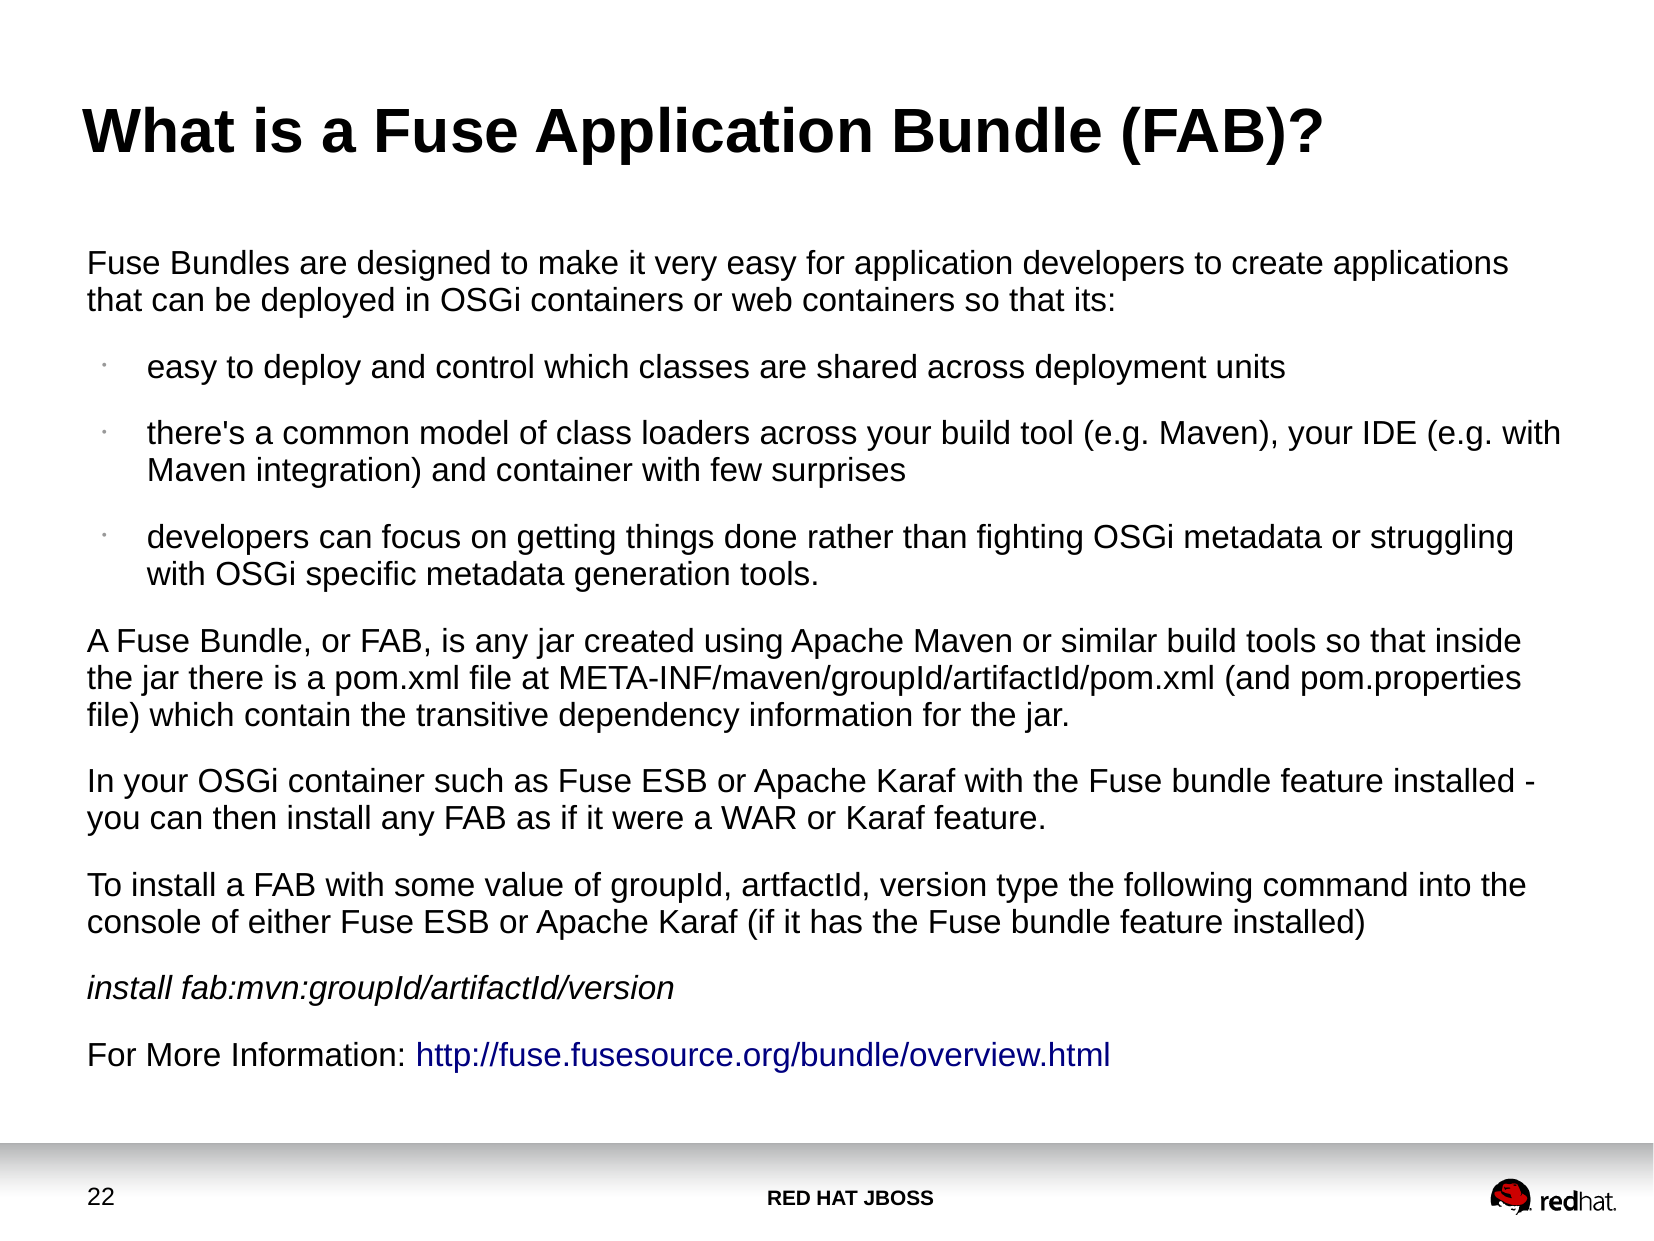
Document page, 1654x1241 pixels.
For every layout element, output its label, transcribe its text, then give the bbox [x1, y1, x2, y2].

title What is a Fuse Application Bundle (FAB)? [82, 37, 1571, 226]
list Fuse Bundles are designed to make it very easy for application developers to create applications that can be deployed in OSGi containers or web containers so that its: easy to deploy and control which classes are shared across deployment units there's a common model of class loaders across your build tool (e.g. Maven), your IDE (e.g. with Maven integration) and container with few surprises developers can focus on getting things done rather than fighting OSGi metadata or struggling with OSGi specific metadata generation tools. A Fuse Bundle, or FAB, is any jar created using Apache Maven or similar build tools so that inside the jar there is a pom.xml file at META-INF/maven/groupId/artifactId/pom.xml (and pom.properties file) which contain the transitive dependency information for the jar. In your OSGi container such as Fuse ESB or Apache Karaf with the Fuse bundle feature installed - you can then install any FAB as if it were a WAR or Karaf feature. To install a FAB with some value of groupId, artfactId, version type the following command into the console of either Fuse ESB or Apache Karaf (if it has the Fuse bundle feature installed) install fab:mvn:groupId/artifactId/version For More Information: http://fuse.fusesource.org/bundle/overview.html [86, 244, 1576, 1136]
picture [0, 1143, 1654, 1241]
